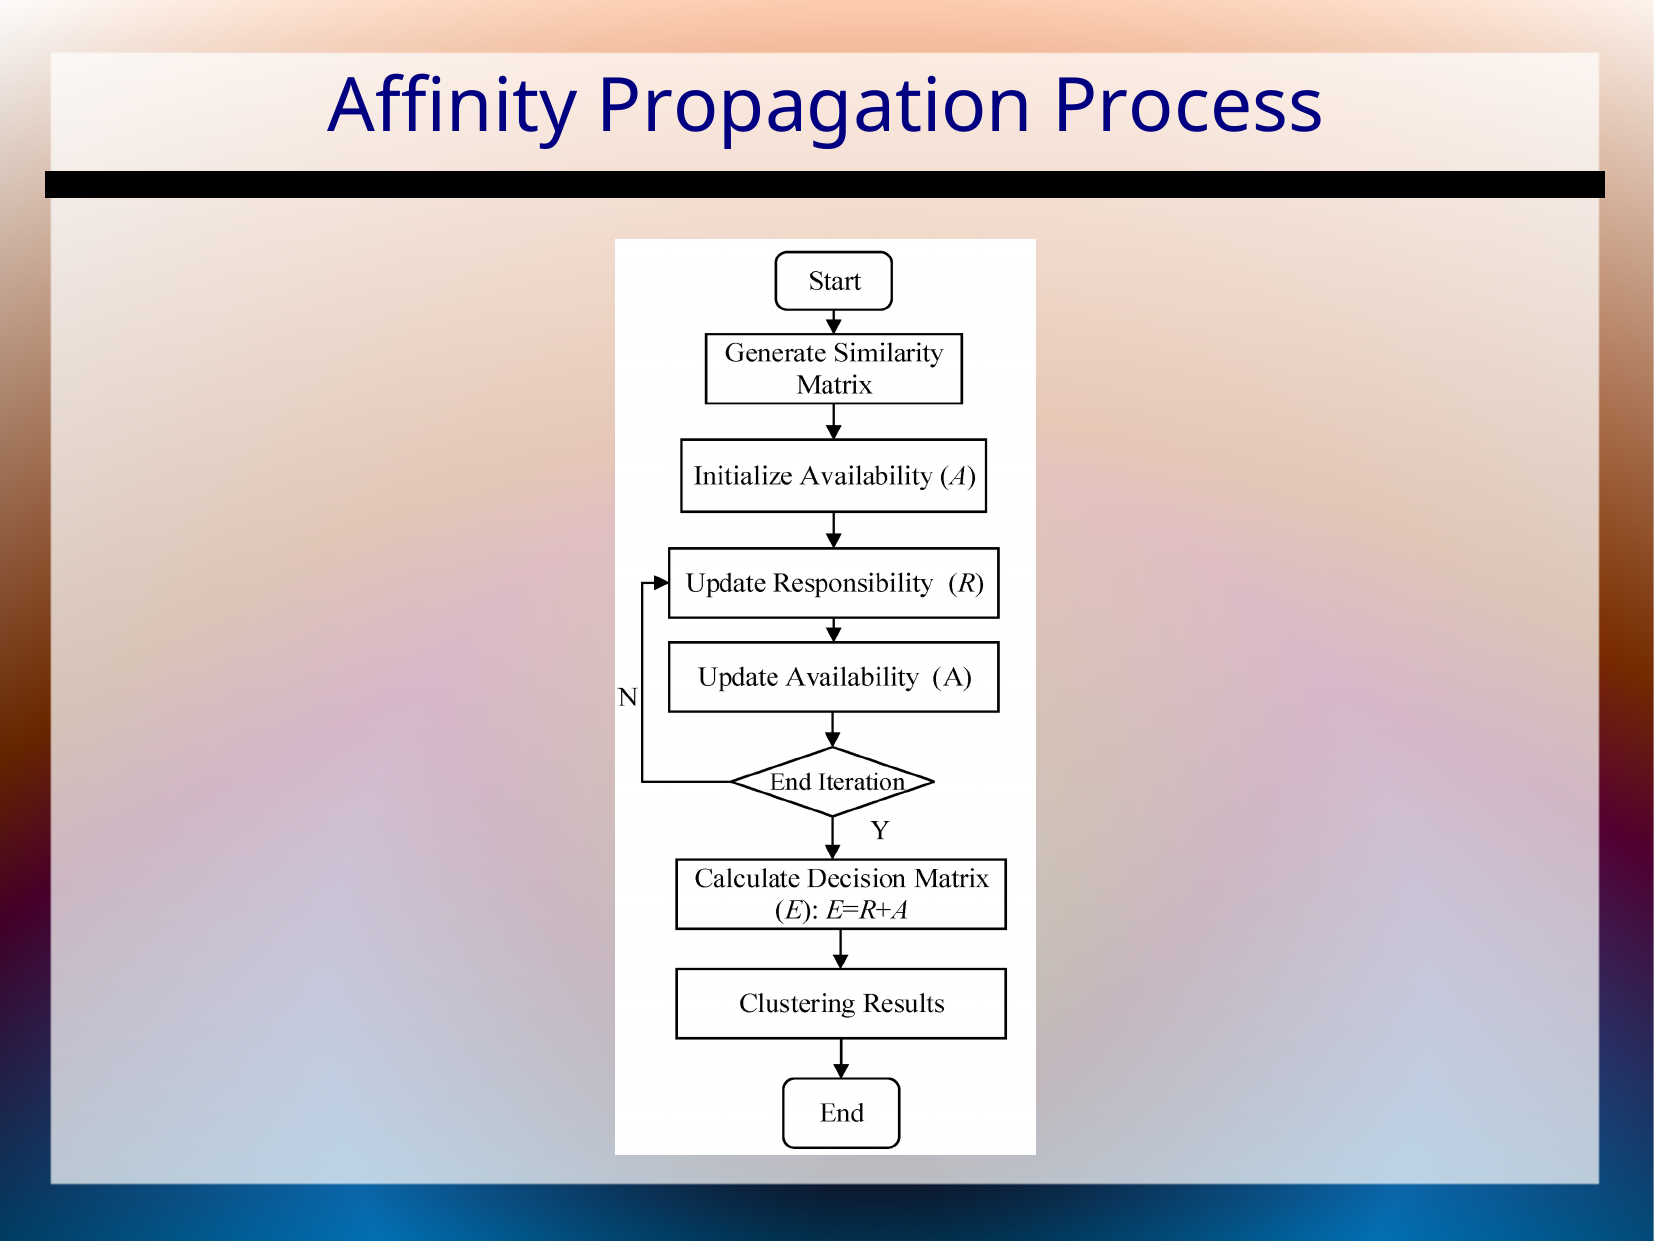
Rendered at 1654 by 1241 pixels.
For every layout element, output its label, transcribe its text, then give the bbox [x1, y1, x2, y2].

picture [0, 0, 1654, 1241]
title Affinity Propagation Process [82, 198, 1571, 258]
title Affinity Propagation Process [82, 48, 1571, 171]
